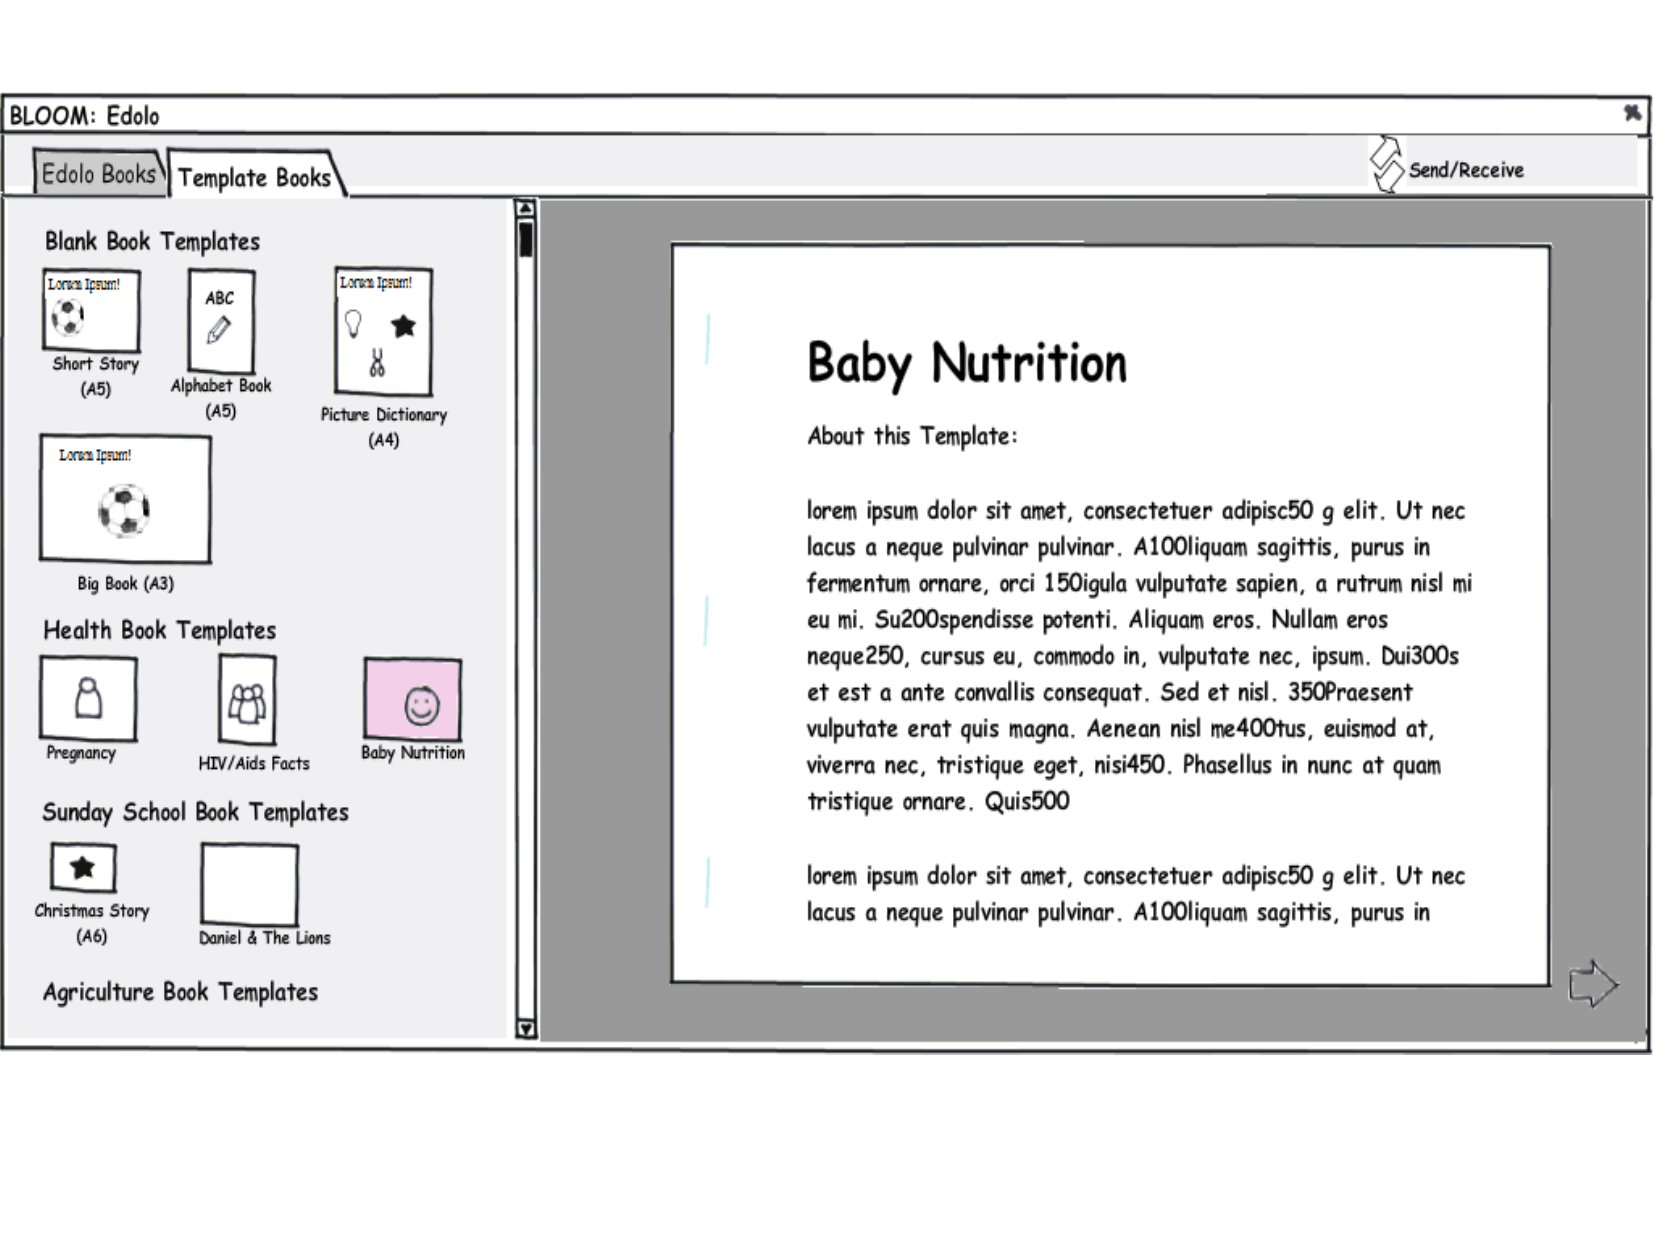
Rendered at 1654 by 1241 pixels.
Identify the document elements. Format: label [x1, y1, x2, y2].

picture [0, 92, 1654, 1055]
